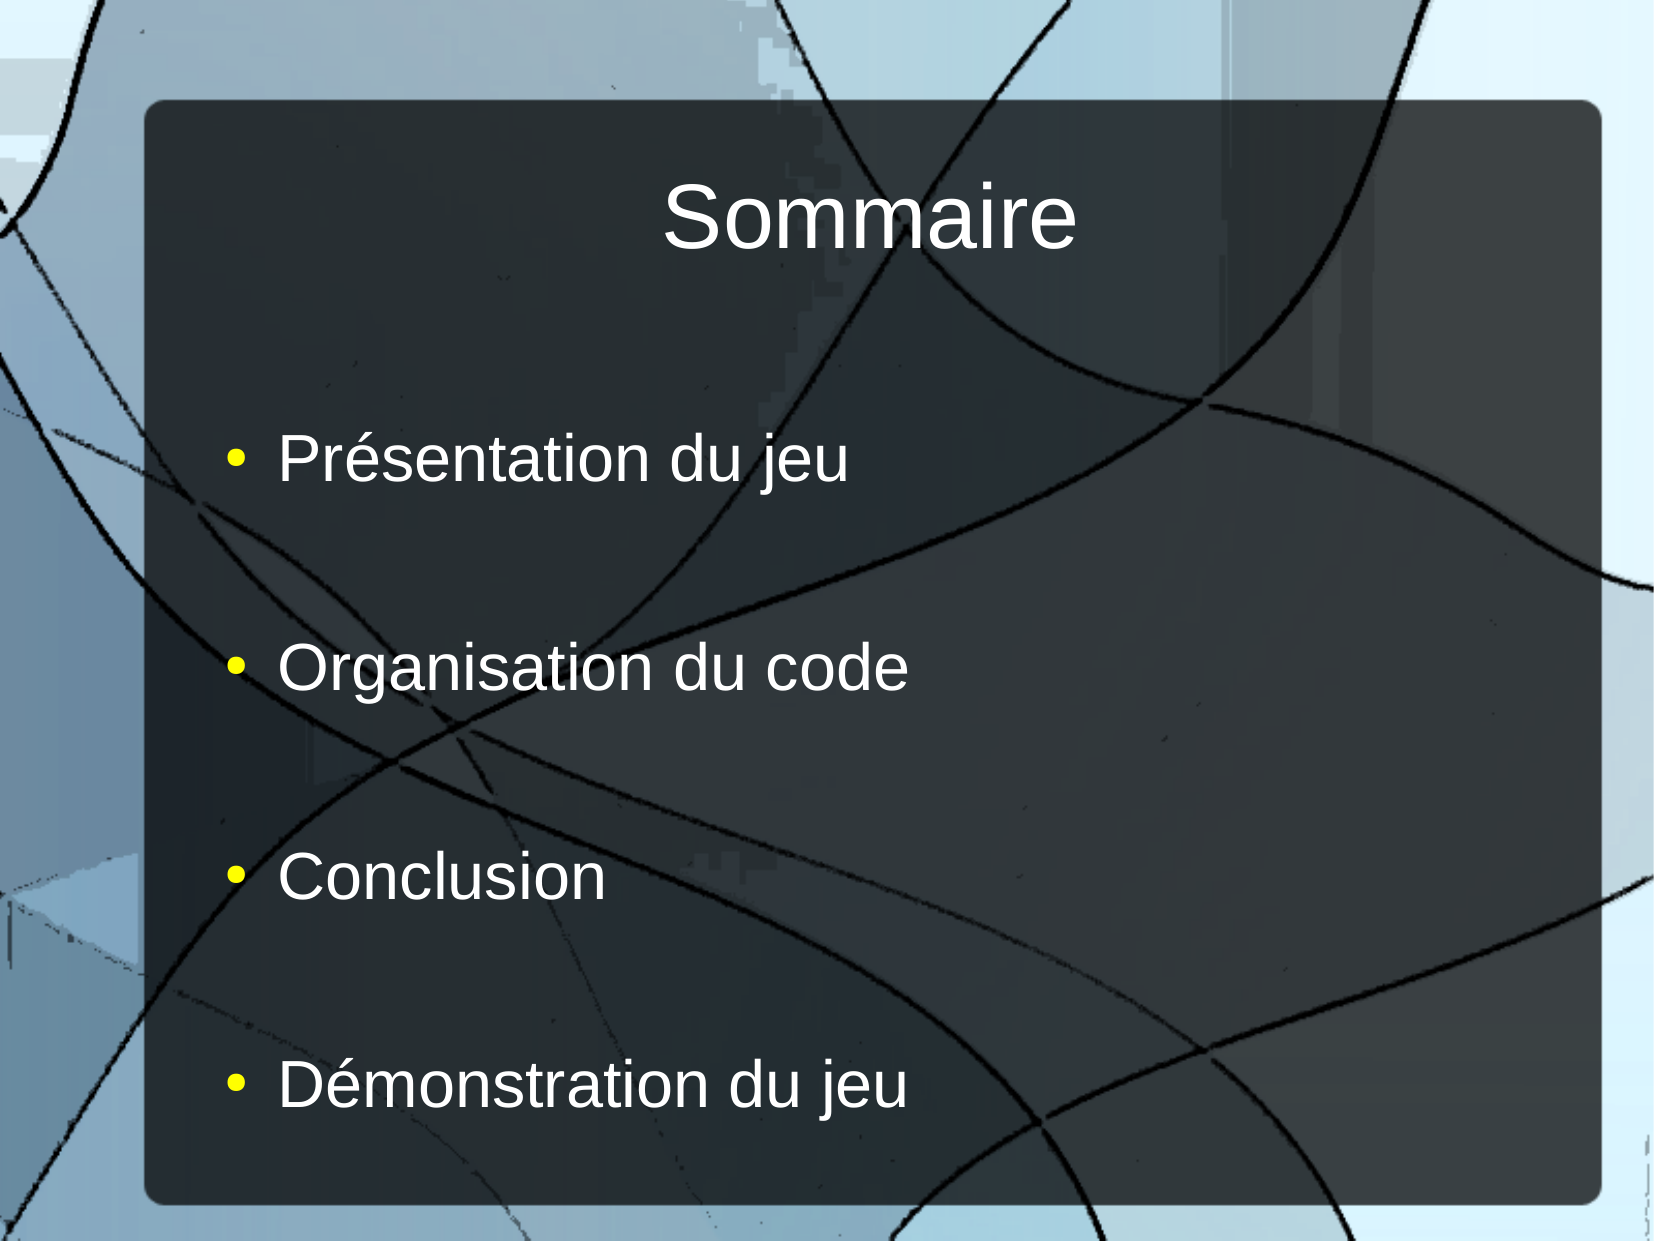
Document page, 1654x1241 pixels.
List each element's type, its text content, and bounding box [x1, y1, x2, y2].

title Sommaire [159, 108, 1583, 325]
list Présentation du jeu Organisation du code Conclusion Démonstration du jeu [206, 317, 1571, 1123]
picture [0, 0, 1654, 1241]
